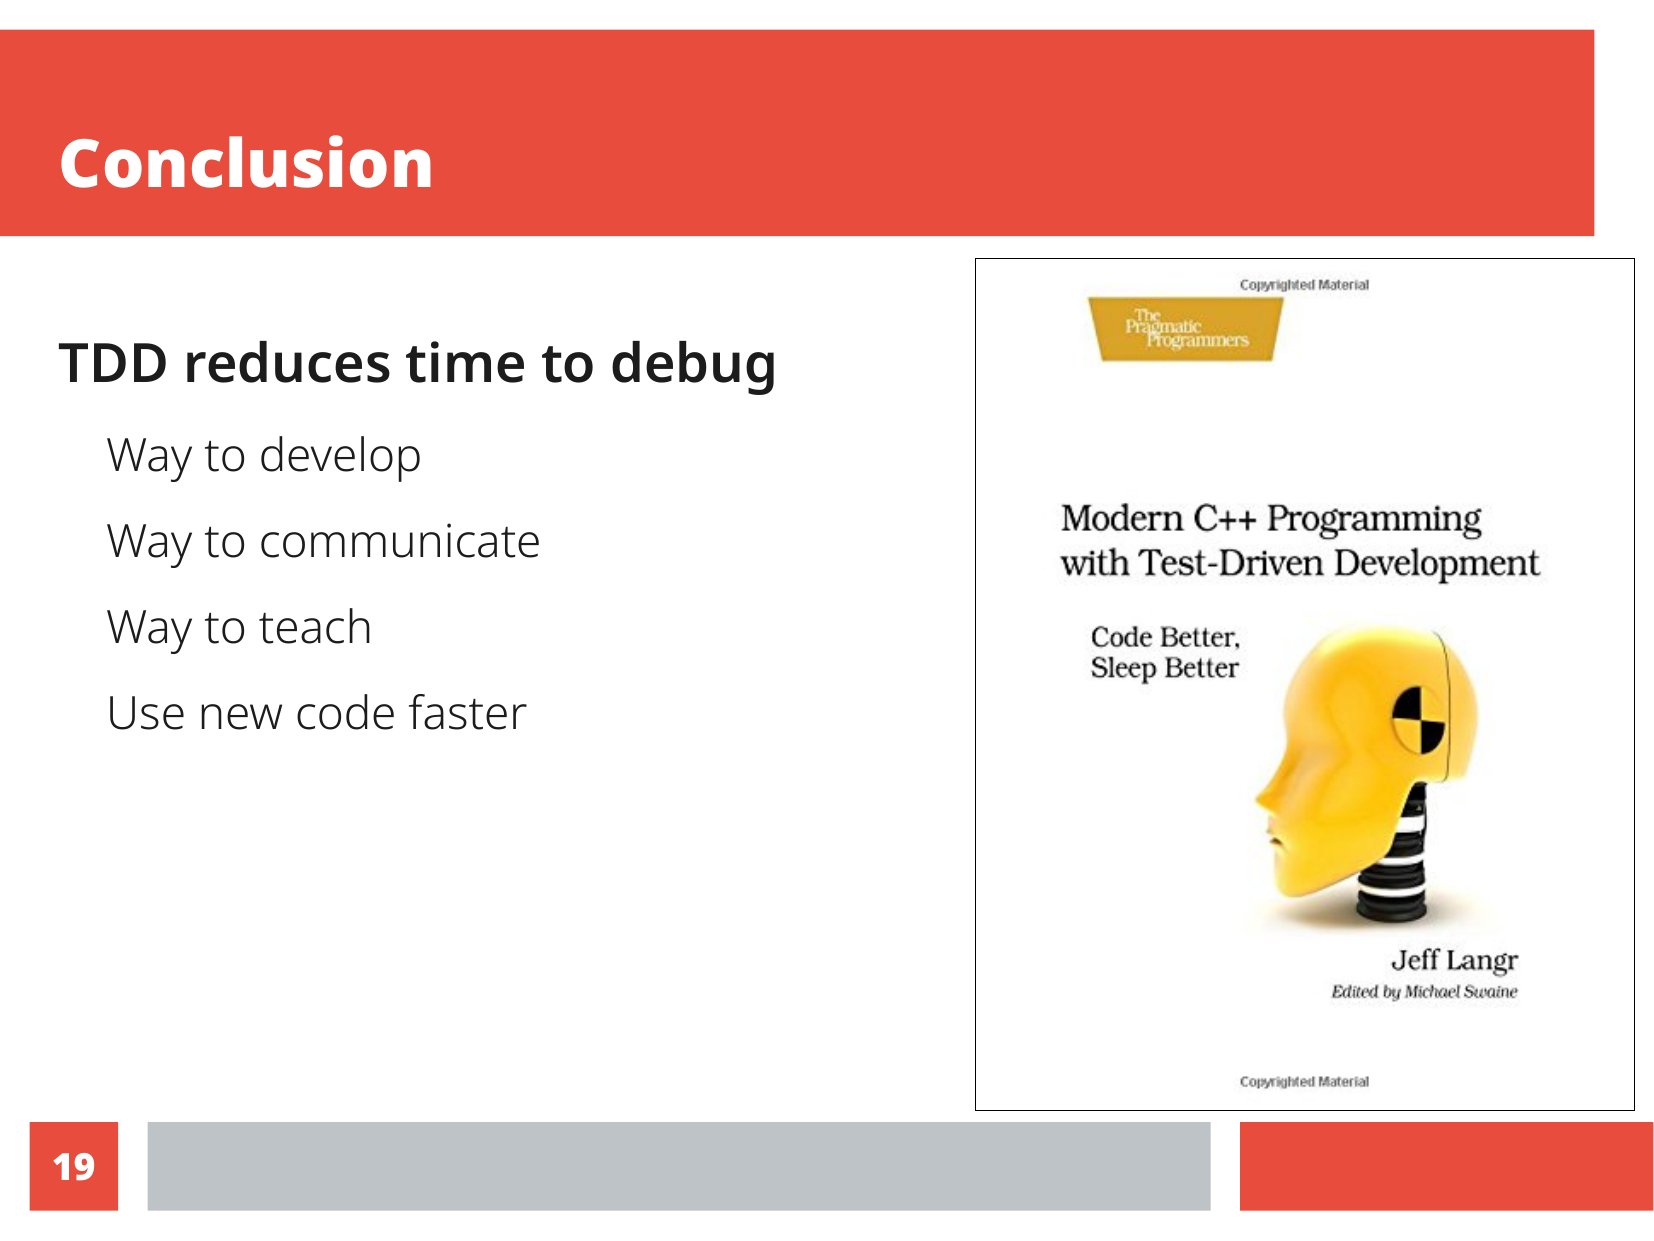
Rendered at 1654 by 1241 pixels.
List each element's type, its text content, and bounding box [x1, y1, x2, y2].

list TDD reduces time to debug Way to develop Way to communicate Way to teach Use new code faster [59, 324, 975, 1093]
picture [975, 258, 1635, 1111]
title Conclusion [59, 59, 1595, 207]
